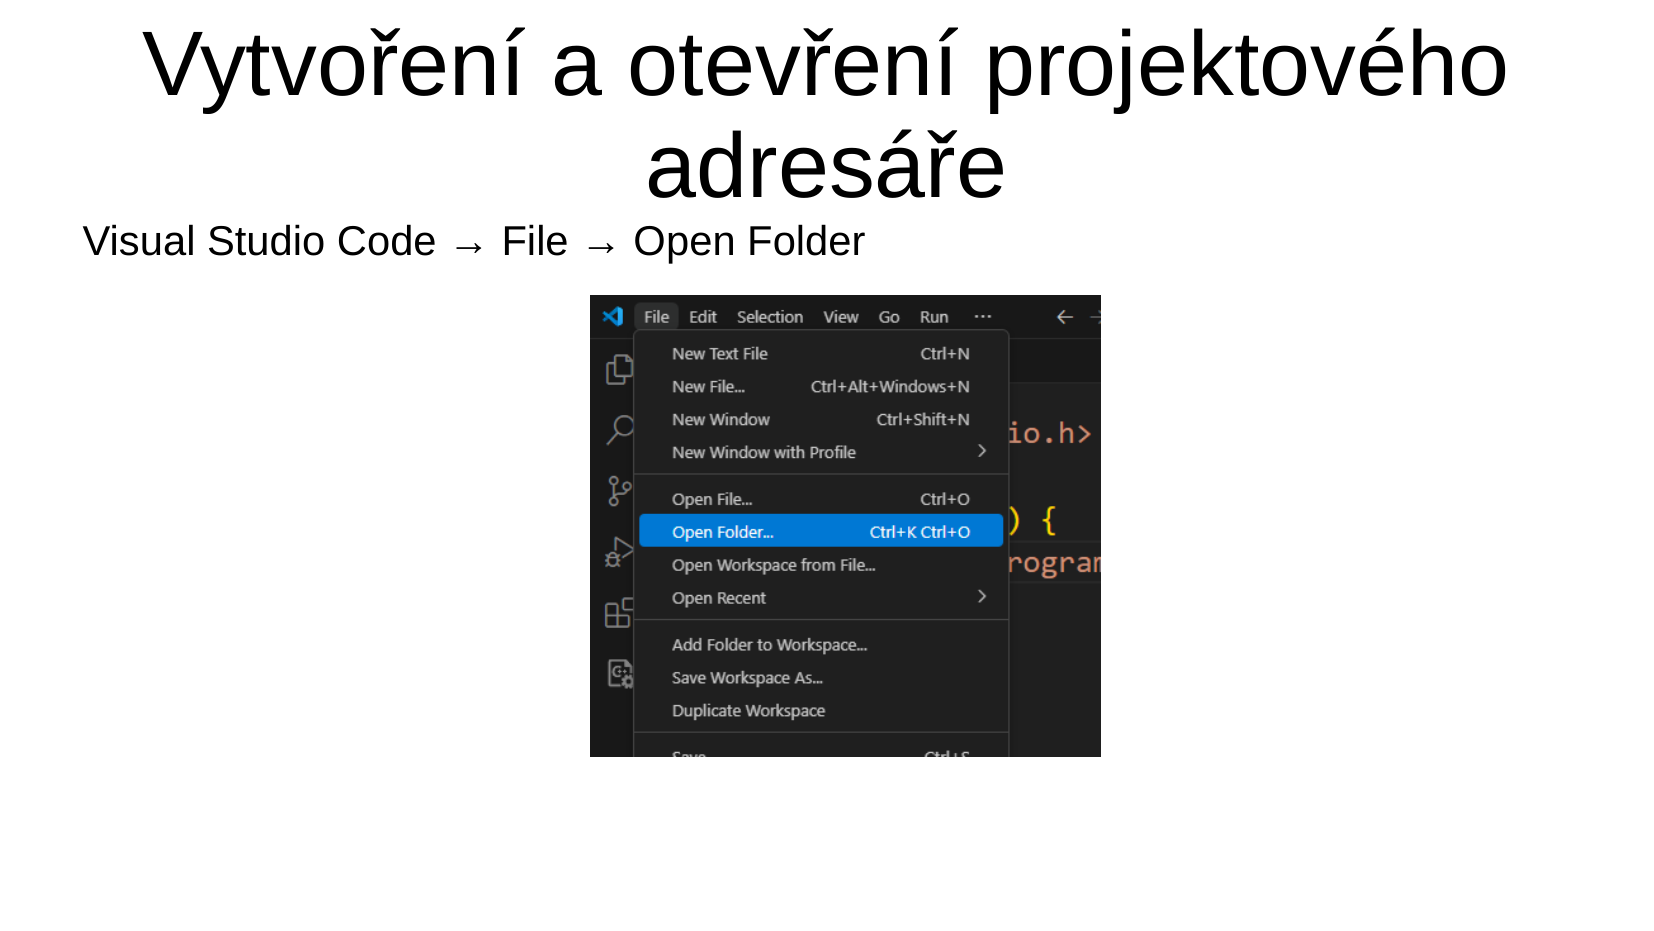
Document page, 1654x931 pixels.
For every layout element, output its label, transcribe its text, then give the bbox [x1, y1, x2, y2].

title Vytvoření a otevření projektového adresáře [82, 12, 1571, 217]
picture [590, 295, 1101, 758]
list Visual Studio Code → File → Open Folder [82, 217, 1571, 758]
